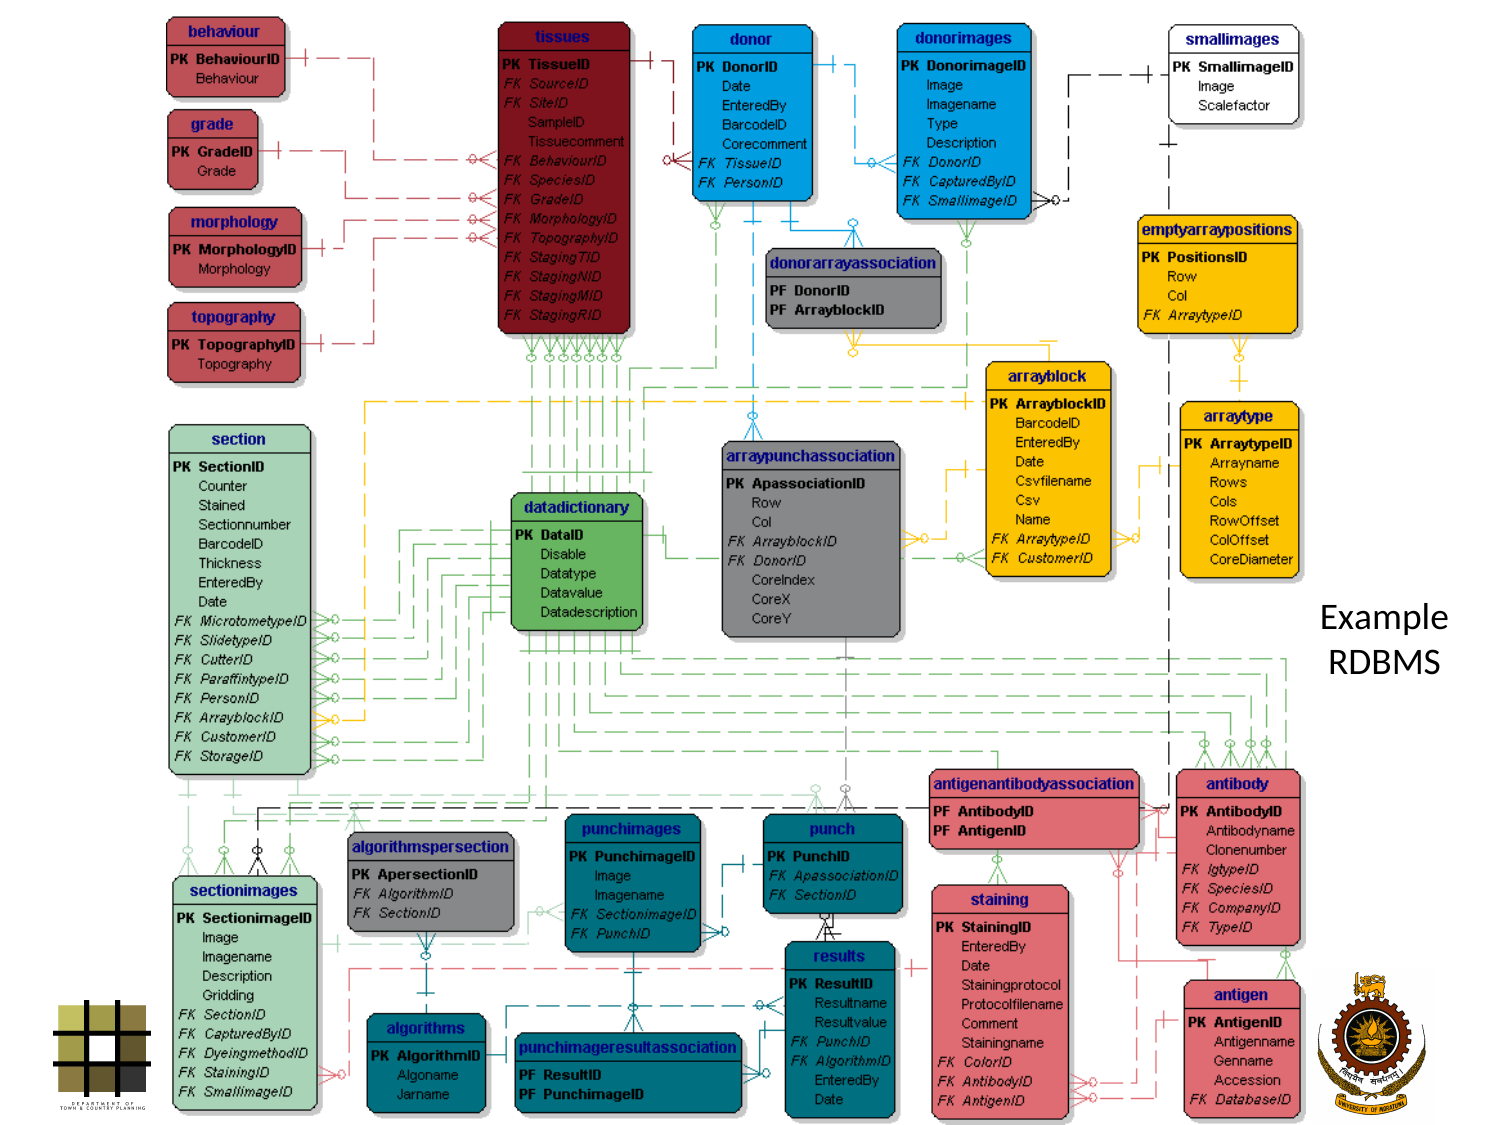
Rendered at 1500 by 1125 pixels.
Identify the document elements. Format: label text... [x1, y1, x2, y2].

picture [1312, 966, 1435, 1125]
picture [53, 1000, 151, 1110]
picture [166, 0, 1306, 1125]
text_box Example RDBMS [1305, 585, 1498, 690]
